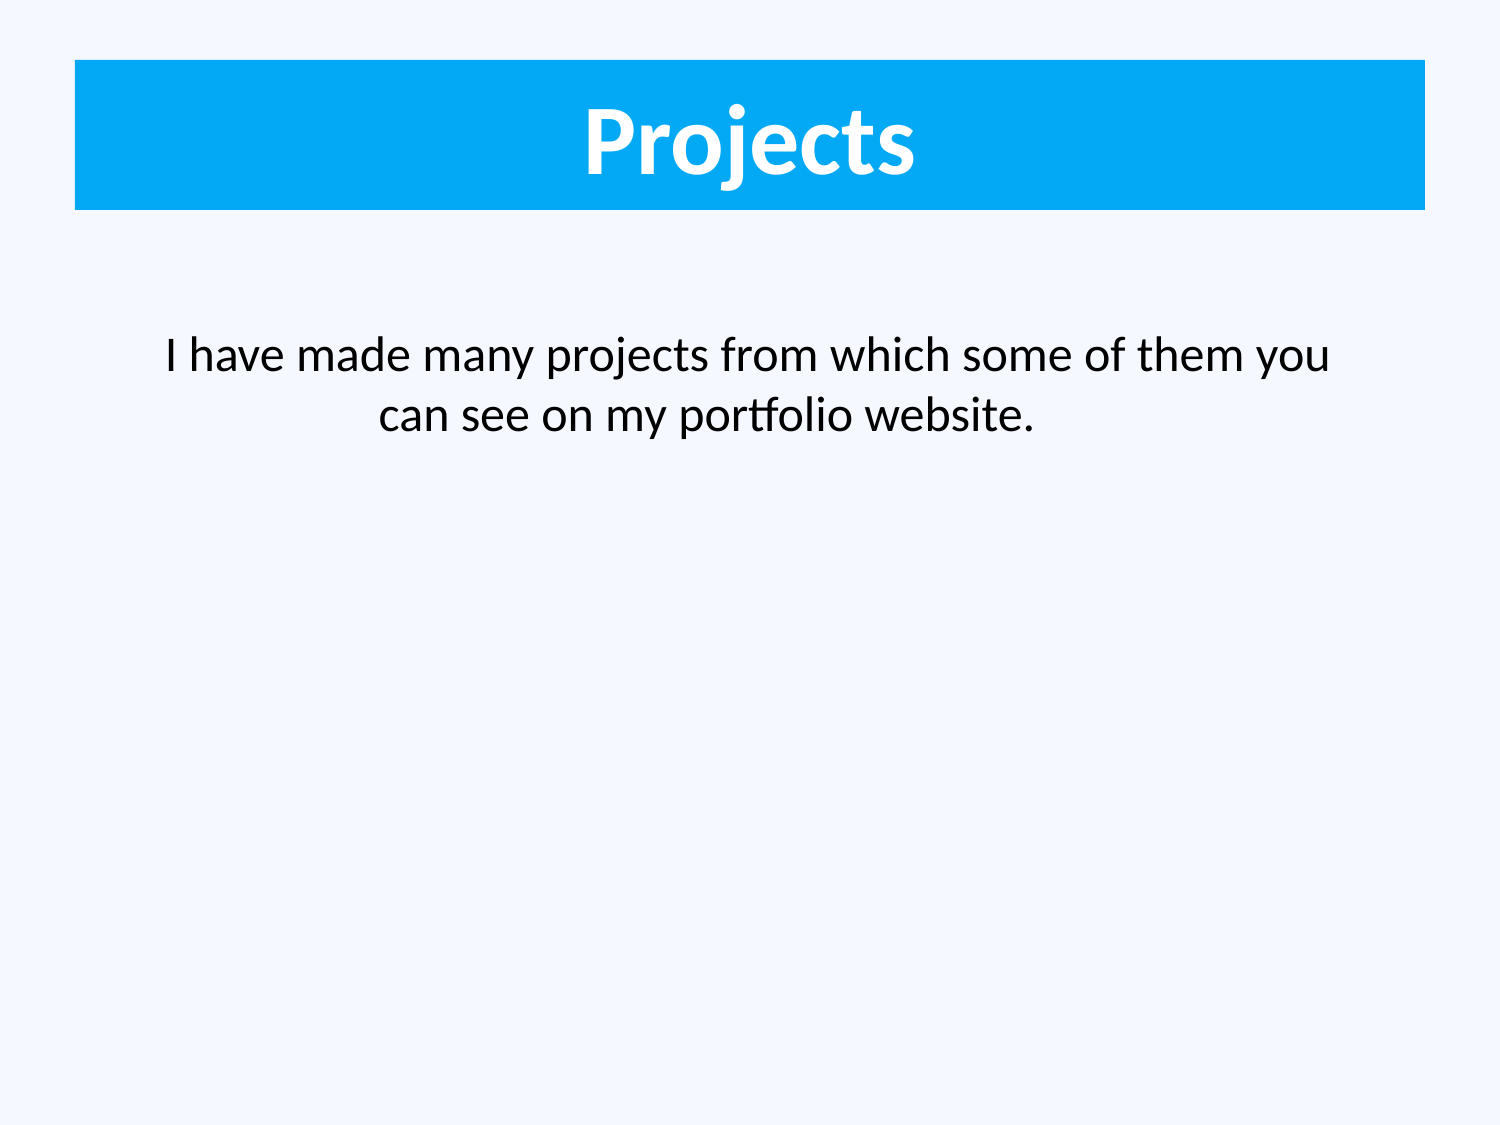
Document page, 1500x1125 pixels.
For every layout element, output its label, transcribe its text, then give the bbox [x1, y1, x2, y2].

text_box I have made many projects from which some of them you can see on my portfolio website. [149, 239, 1350, 449]
text_box Projects [74, 59, 1425, 210]
